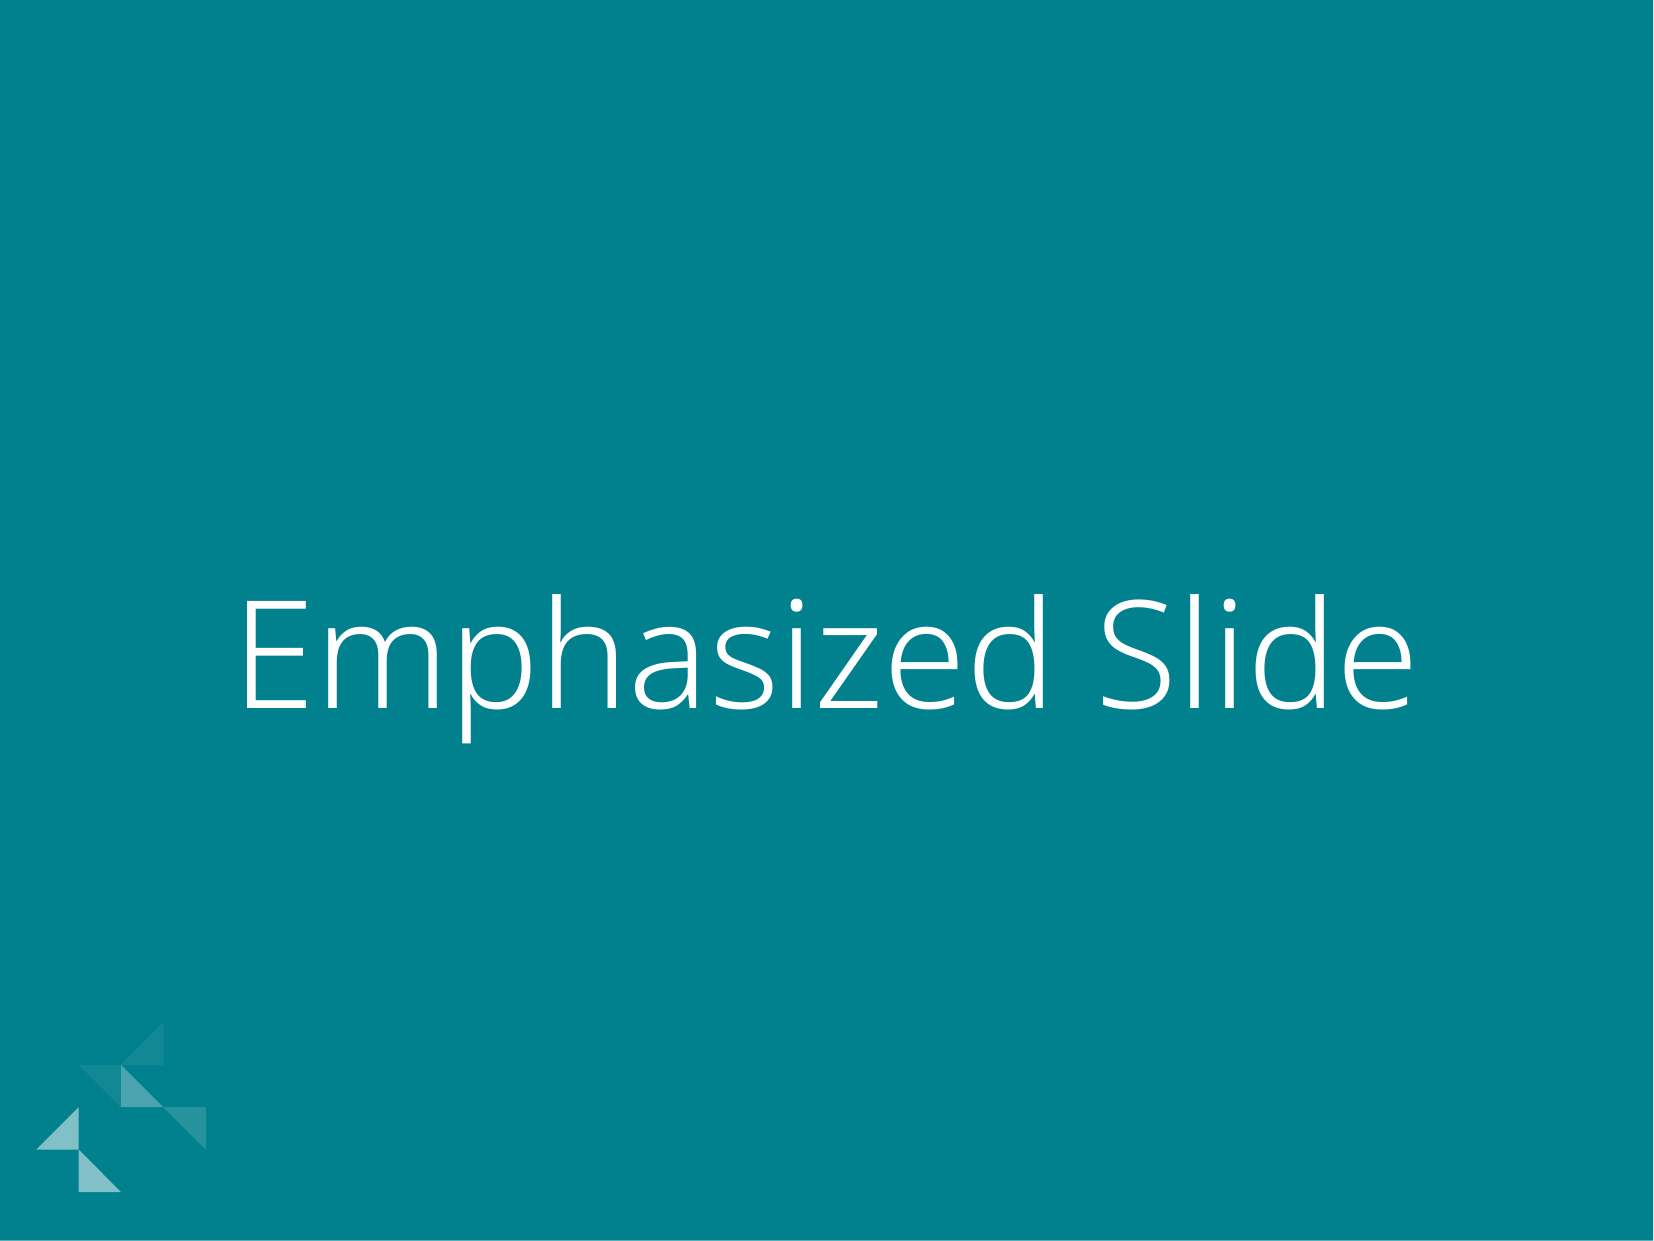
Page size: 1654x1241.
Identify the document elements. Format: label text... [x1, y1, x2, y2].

list Emphasized Slide [82, 290, 1571, 1010]
